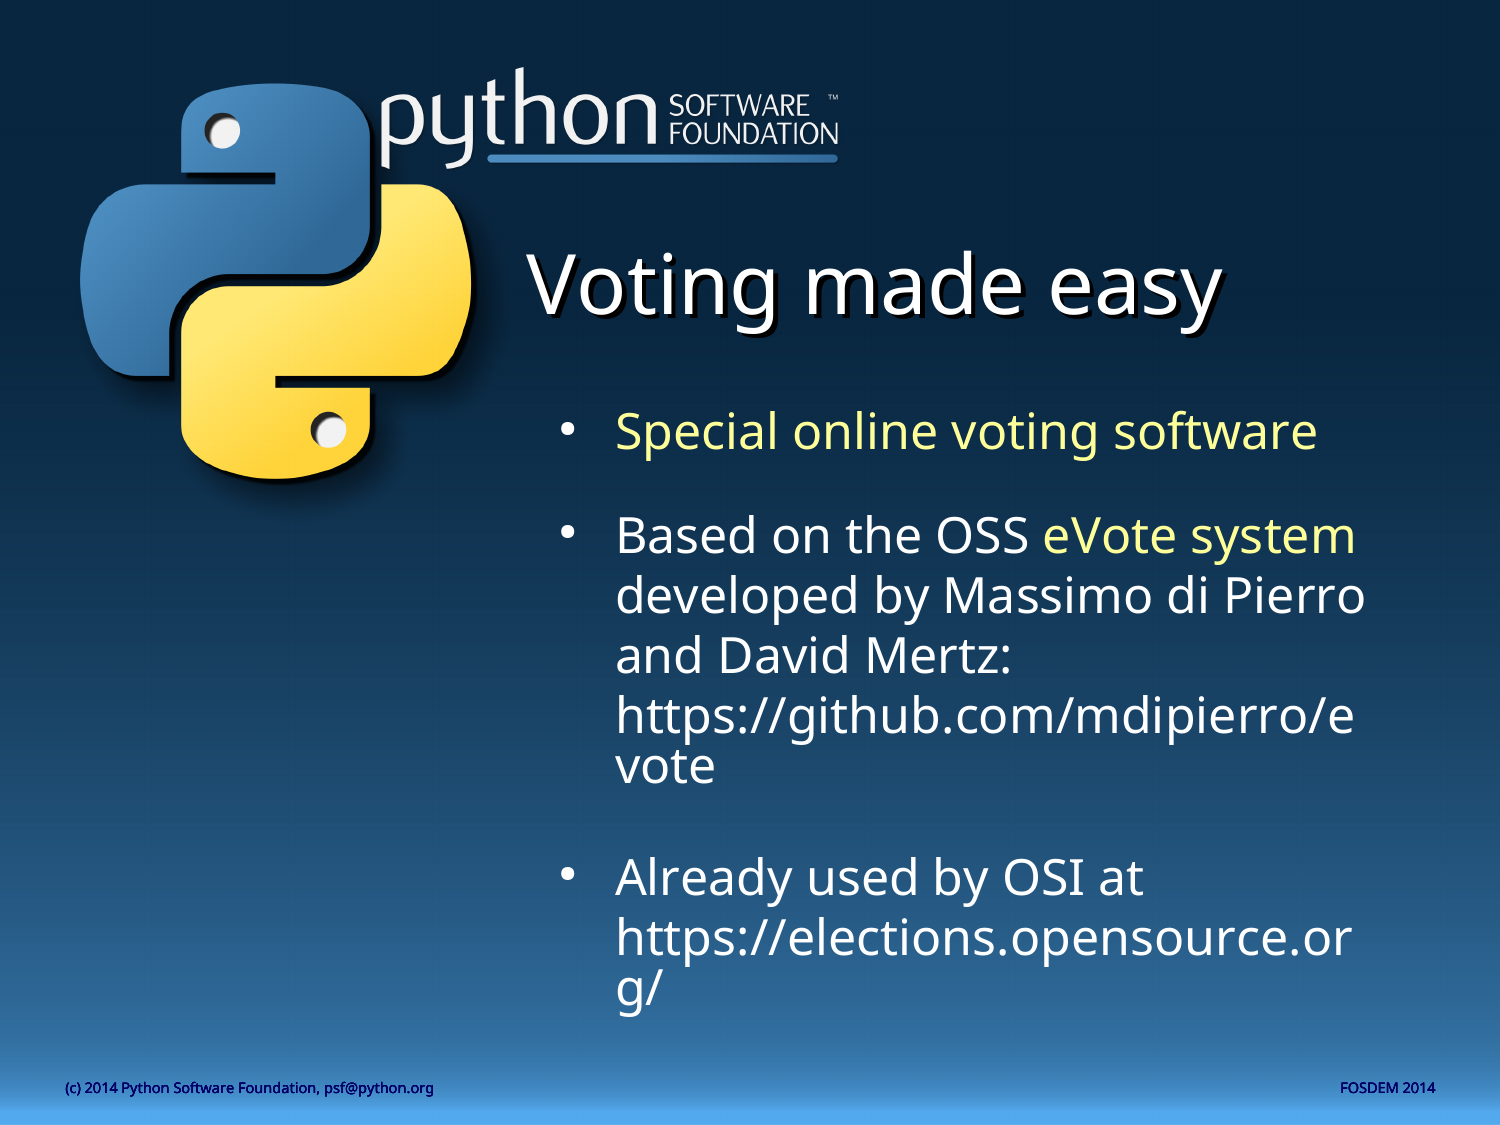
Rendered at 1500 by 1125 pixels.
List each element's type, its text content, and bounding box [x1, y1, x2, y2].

title Voting made easy [512, 185, 1388, 377]
list Special online voting software Based on the OSS eVote system developed by Massimo di Pierro and David Mertz:https://github.com/mdipierro/evote Already used by OSI at https://elections.opensource.org/ [544, 392, 1388, 1006]
picture [0, 0, 1500, 1125]
text_box (c) 2014 Python Software Foundation, psf@python.org FOSDEM 2014 [65, 1078, 1436, 1099]
